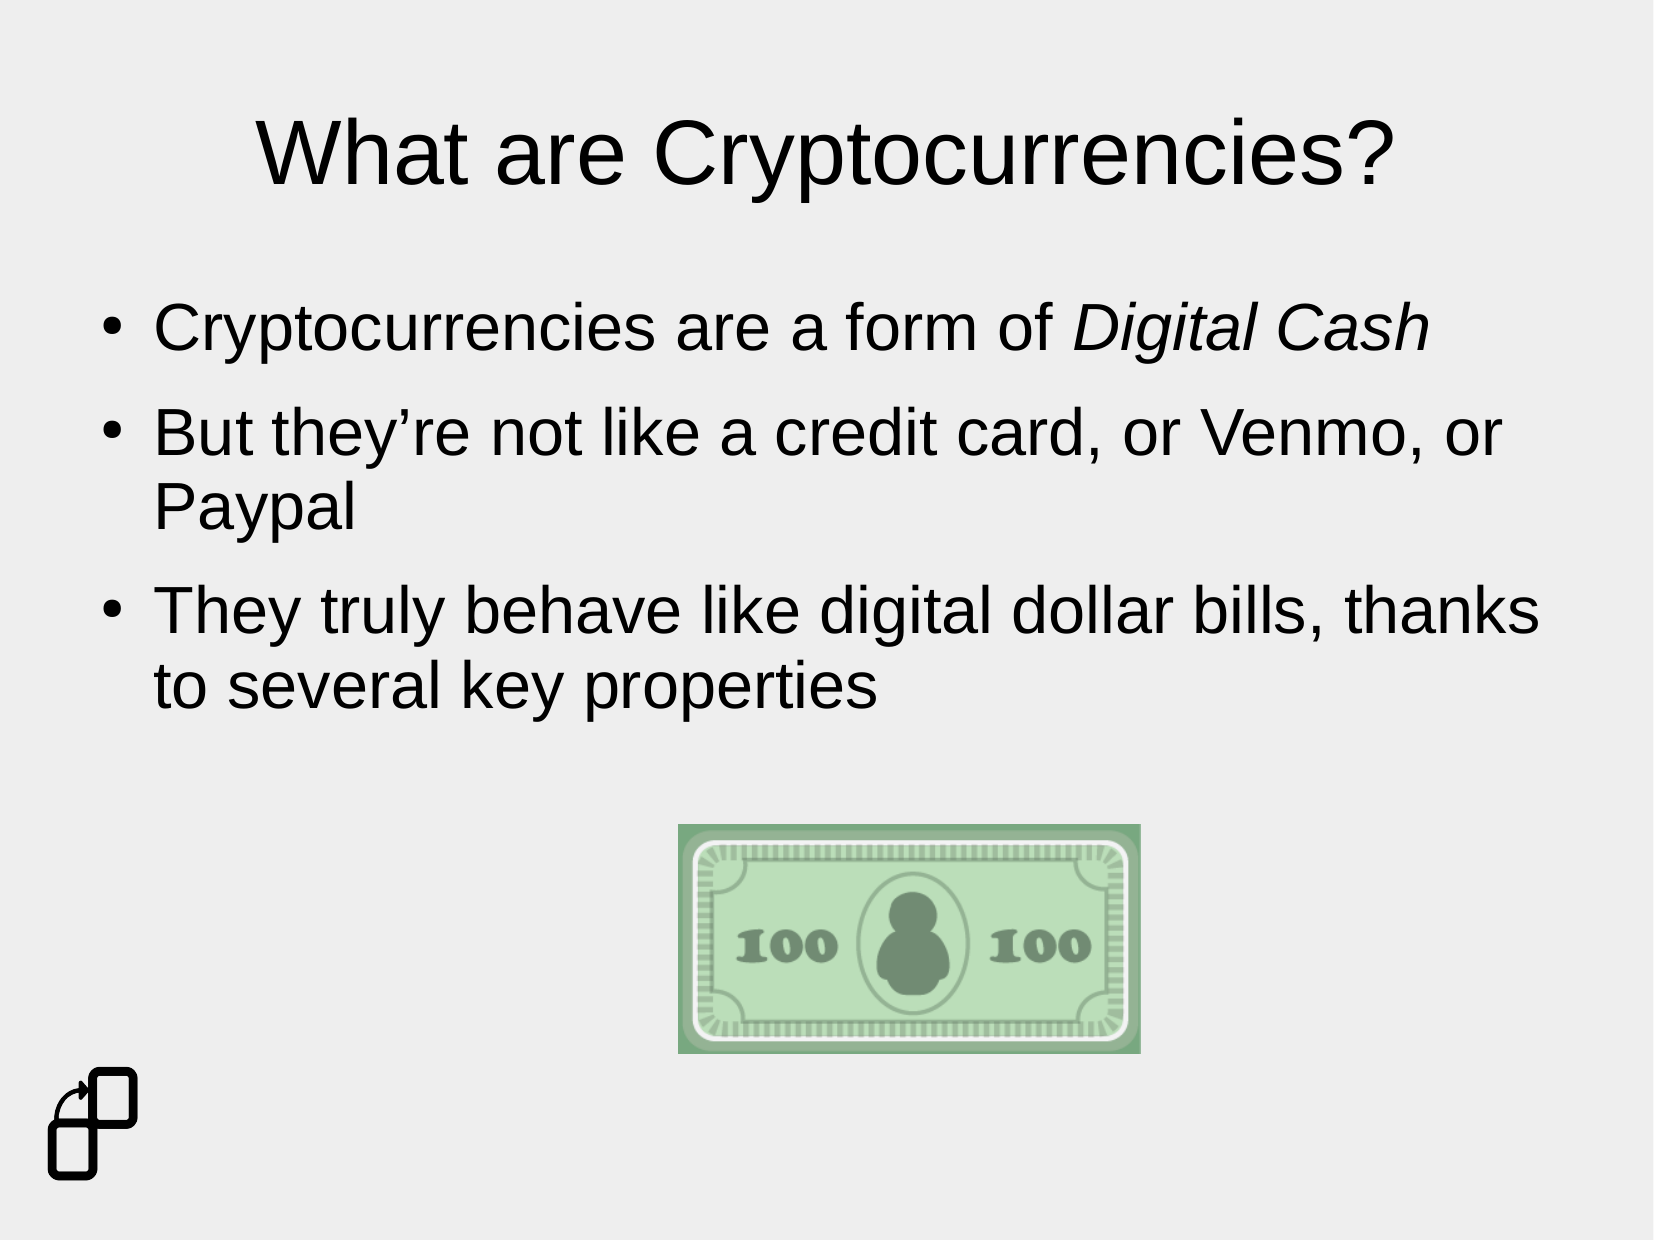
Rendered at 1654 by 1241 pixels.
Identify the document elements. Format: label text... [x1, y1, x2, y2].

picture [678, 824, 1141, 1054]
list Cryptocurrencies are a form of Digital Cash But they’re not like a credit card, or Venmo, or Paypal They truly behave like digital dollar bills, thanks to several key properties [82, 290, 1571, 1010]
picture [30, 1062, 153, 1186]
title What are Cryptocurrencies? [82, 49, 1571, 257]
